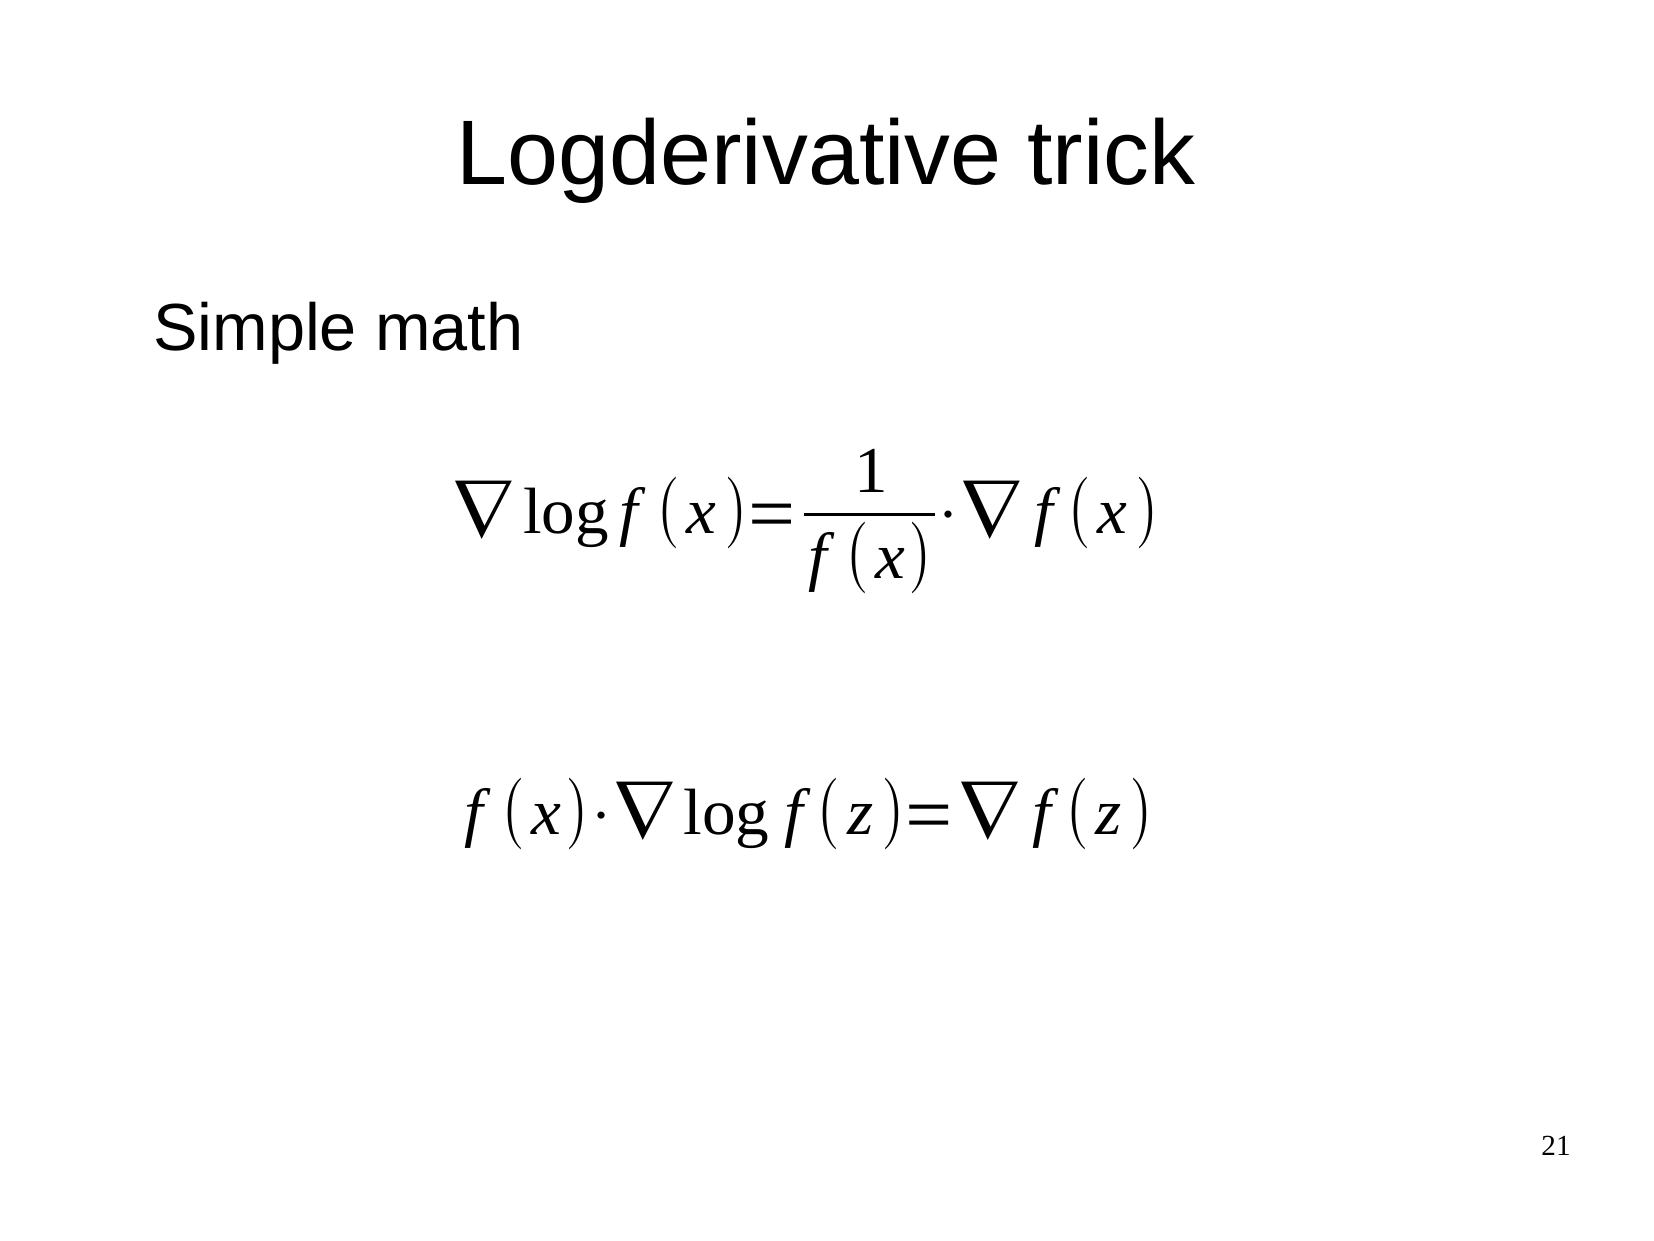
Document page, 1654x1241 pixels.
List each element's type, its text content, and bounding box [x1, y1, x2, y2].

chart [435, 435, 1174, 597]
list Simple math [82, 290, 1654, 1241]
chart [447, 773, 1167, 852]
title Logderivative trick [82, 49, 1571, 257]
